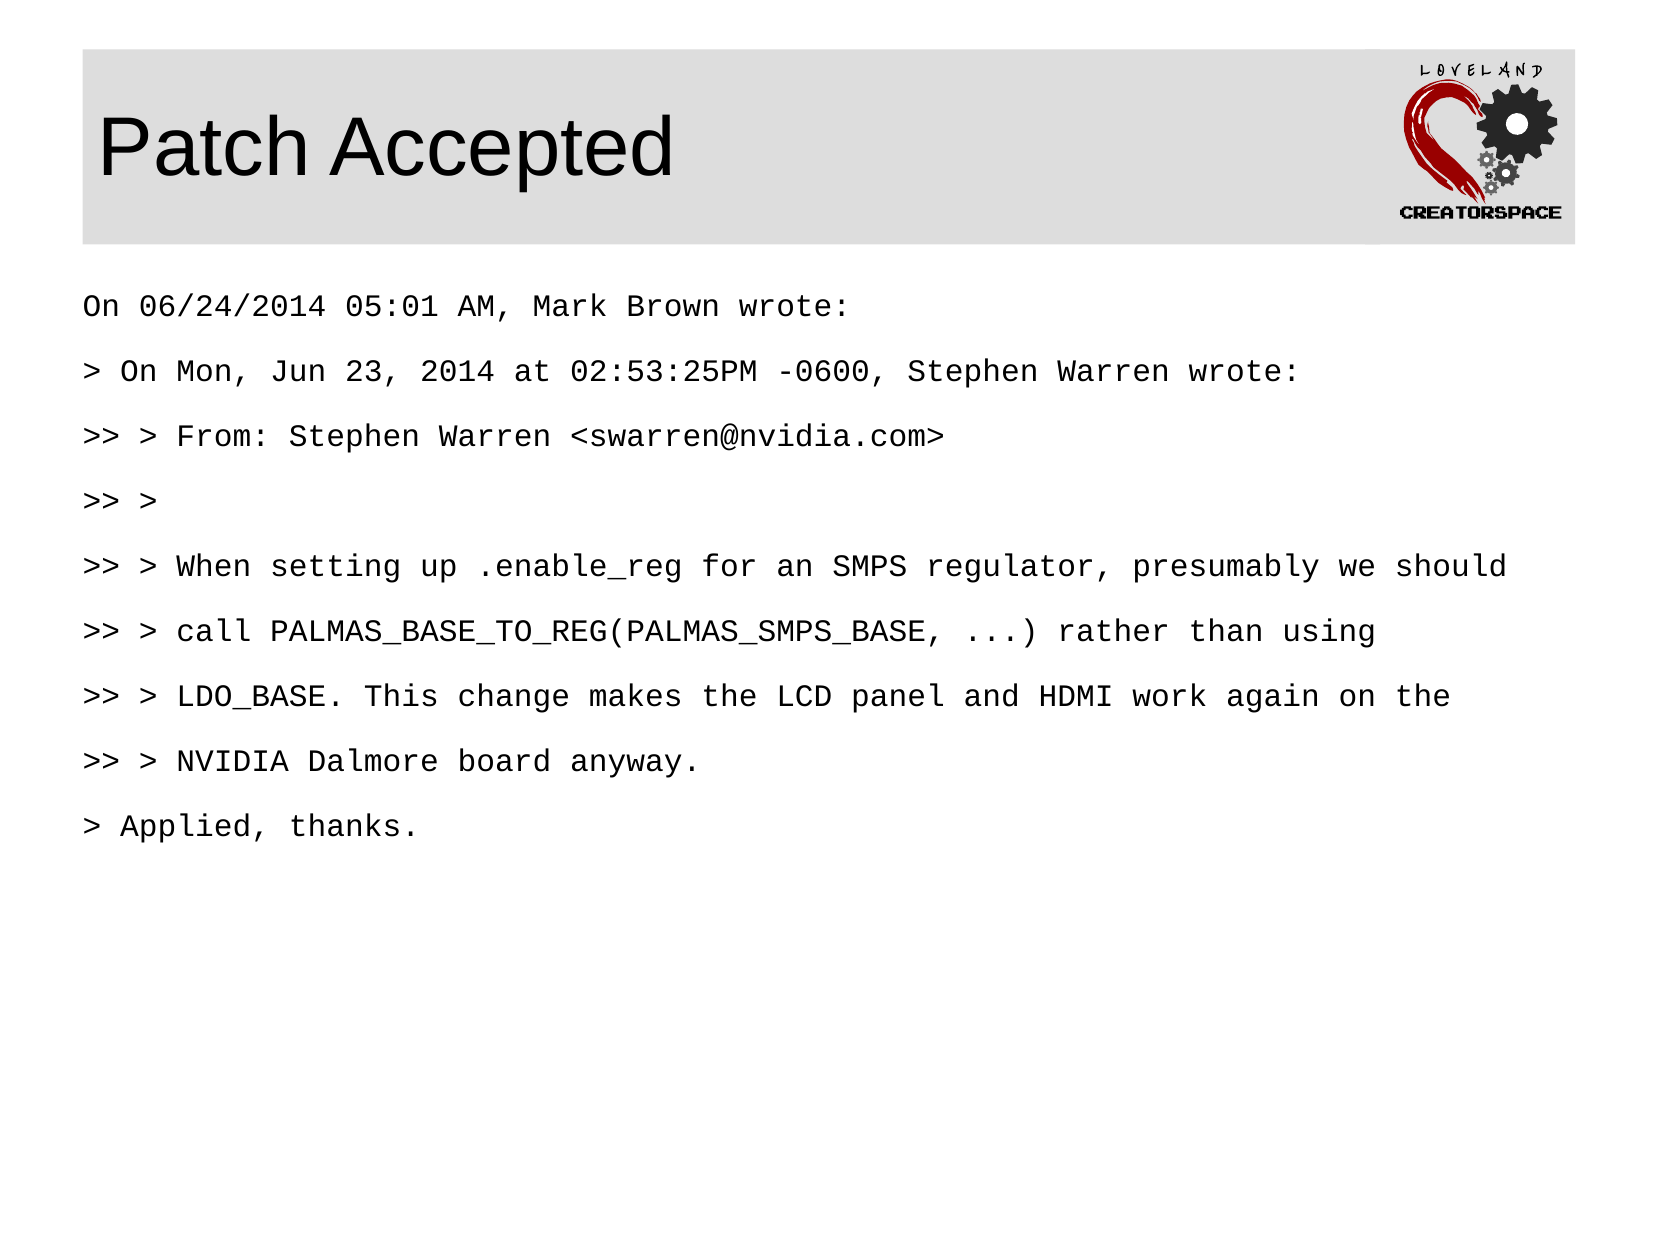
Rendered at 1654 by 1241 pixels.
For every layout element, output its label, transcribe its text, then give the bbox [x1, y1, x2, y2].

title Patch Accepted [82, 49, 1381, 245]
list On 06/24/2014 05:01 AM, Mark Brown wrote: > On Mon, Jun 23, 2014 at 02:53:25PM -0600, Stephen Warren wrote: >> > From: Stephen Warren <swarren@nvidia.com> >> > >> > When setting up .enable_reg for an SMPS regulator, presumably we should >> > call PALMAS_BASE_TO_REG(PALMAS_SMPS_BASE, ...) rather than using >> > LDO_BASE. This change makes the LCD panel and HDMI work again on the >> > NVIDIA Dalmore board anyway. > Applied, thanks. [82, 290, 1571, 1010]
